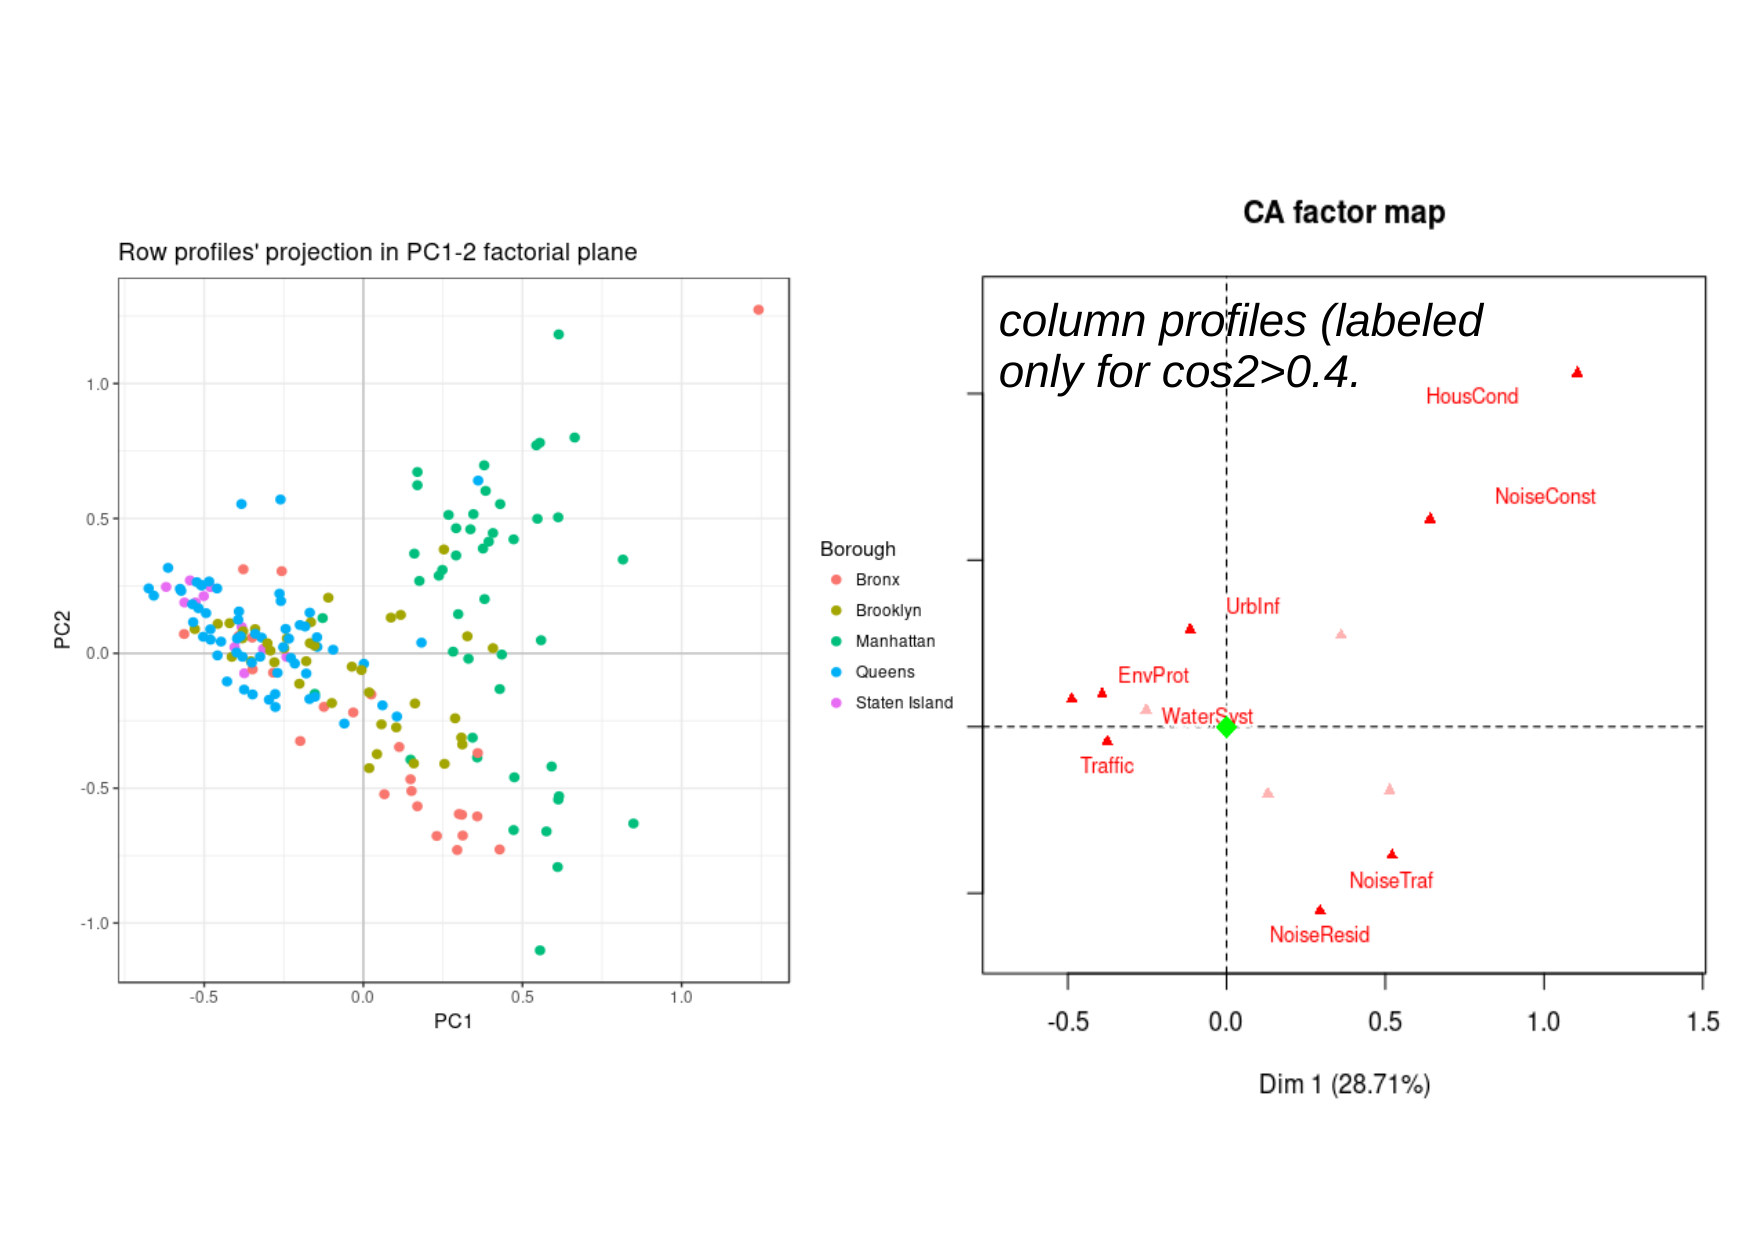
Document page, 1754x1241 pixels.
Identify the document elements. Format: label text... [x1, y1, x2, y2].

text_box column profiles (labeled only for cos2>0.4. [984, 287, 1511, 395]
picture [45, 179, 1741, 1111]
